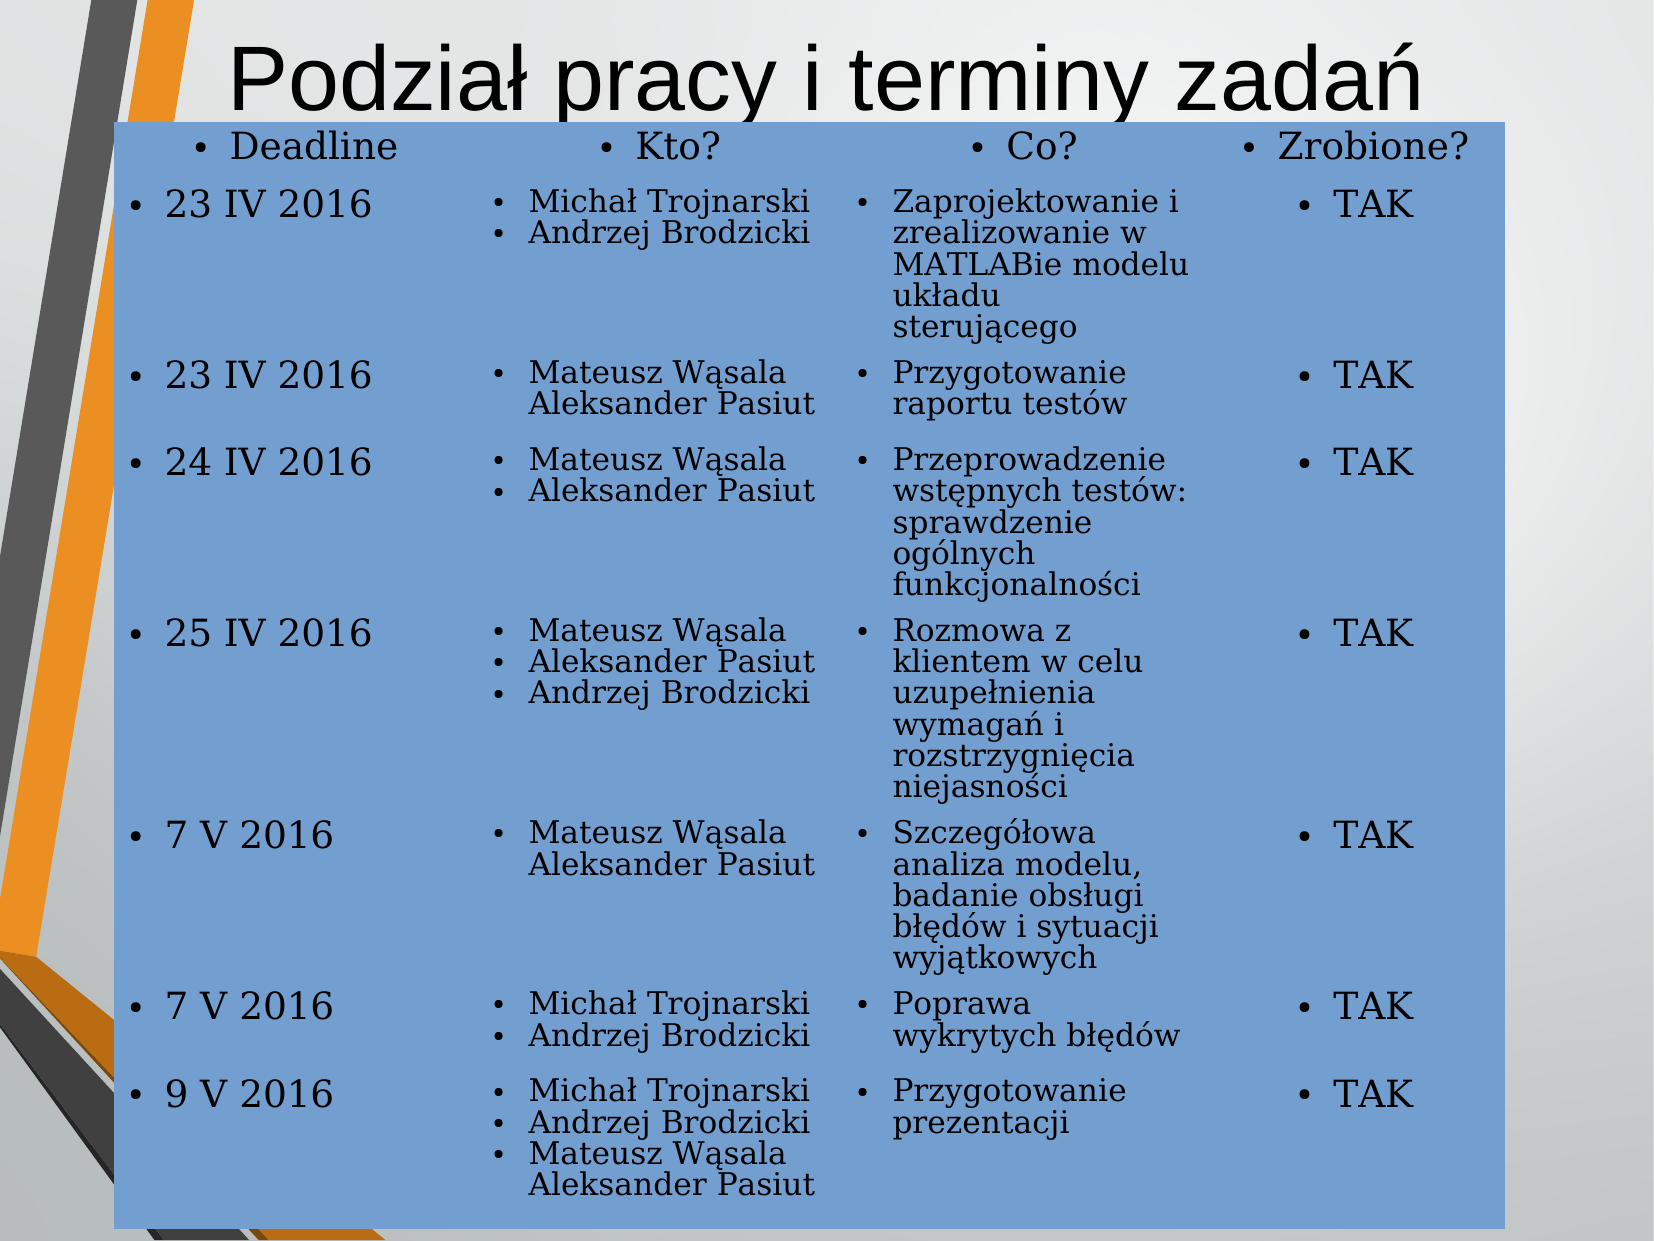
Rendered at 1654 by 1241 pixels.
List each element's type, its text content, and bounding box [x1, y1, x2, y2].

table_cell 23 IV 2016 [114, 351, 478, 438]
text_box Podział pracy i terminy zadań [82, 0, 1571, 178]
table_cell Michał Trojnarski Andrzej Brodzicki [478, 983, 842, 1070]
table_cell TAK [1206, 609, 1505, 812]
table_cell TAK [1206, 180, 1505, 351]
table_cell Przeprowadzenie wstępnych testów: sprawdzenie ogólnych funkcjonalności [842, 438, 1206, 609]
table_cell Rozmowa z klientem w celu uzupełnienia wymagań i rozstrzygnięcia niejasności [842, 609, 1206, 812]
table_cell Szczegółowa analiza modelu, badanie obsługi błędów i sytuacji wyjątkowych [842, 812, 1206, 983]
table_cell Mateusz Wąsala Aleksander Pasiut [478, 812, 842, 983]
table_cell 7 V 2016 [114, 812, 478, 983]
table_header Kto? [478, 122, 842, 180]
table_cell Michał Trojnarski Andrzej Brodzicki Mateusz Wąsala Aleksander Pasiut [478, 1070, 842, 1229]
table_header Zrobione? [1206, 122, 1505, 180]
table_cell 9 V 2016 [114, 1070, 478, 1229]
table_cell 23 IV 2016 [114, 180, 478, 351]
table_cell 7 V 2016 [114, 983, 478, 1070]
table_cell Mateusz Wąsala Aleksander Pasiut [478, 351, 842, 438]
table_cell Mateusz Wąsala Aleksander Pasiut Andrzej Brodzicki [478, 609, 842, 812]
table_header Deadline [114, 122, 478, 180]
table_cell Mateusz Wąsala Aleksander Pasiut [478, 438, 842, 609]
table_cell 25 IV 2016 [114, 609, 478, 812]
table_cell Zaprojektowanie i zrealizowanie w MATLABie modelu układu sterującego [842, 180, 1206, 351]
table_cell TAK [1206, 438, 1505, 609]
table_cell Michał Trojnarski Andrzej Brodzicki [478, 180, 842, 351]
table_cell TAK [1206, 983, 1505, 1070]
table_header Co? [842, 122, 1206, 180]
table_cell TAK [1206, 812, 1505, 983]
table_cell Przygotowanie raportu testów [842, 351, 1206, 438]
table_cell TAK [1206, 1070, 1505, 1229]
table_cell Przygotowanie prezentacji [842, 1070, 1206, 1229]
table_cell 24 IV 2016 [114, 438, 478, 609]
table_cell Poprawa wykrytych błędów [842, 983, 1206, 1070]
table_cell TAK [1206, 351, 1505, 438]
